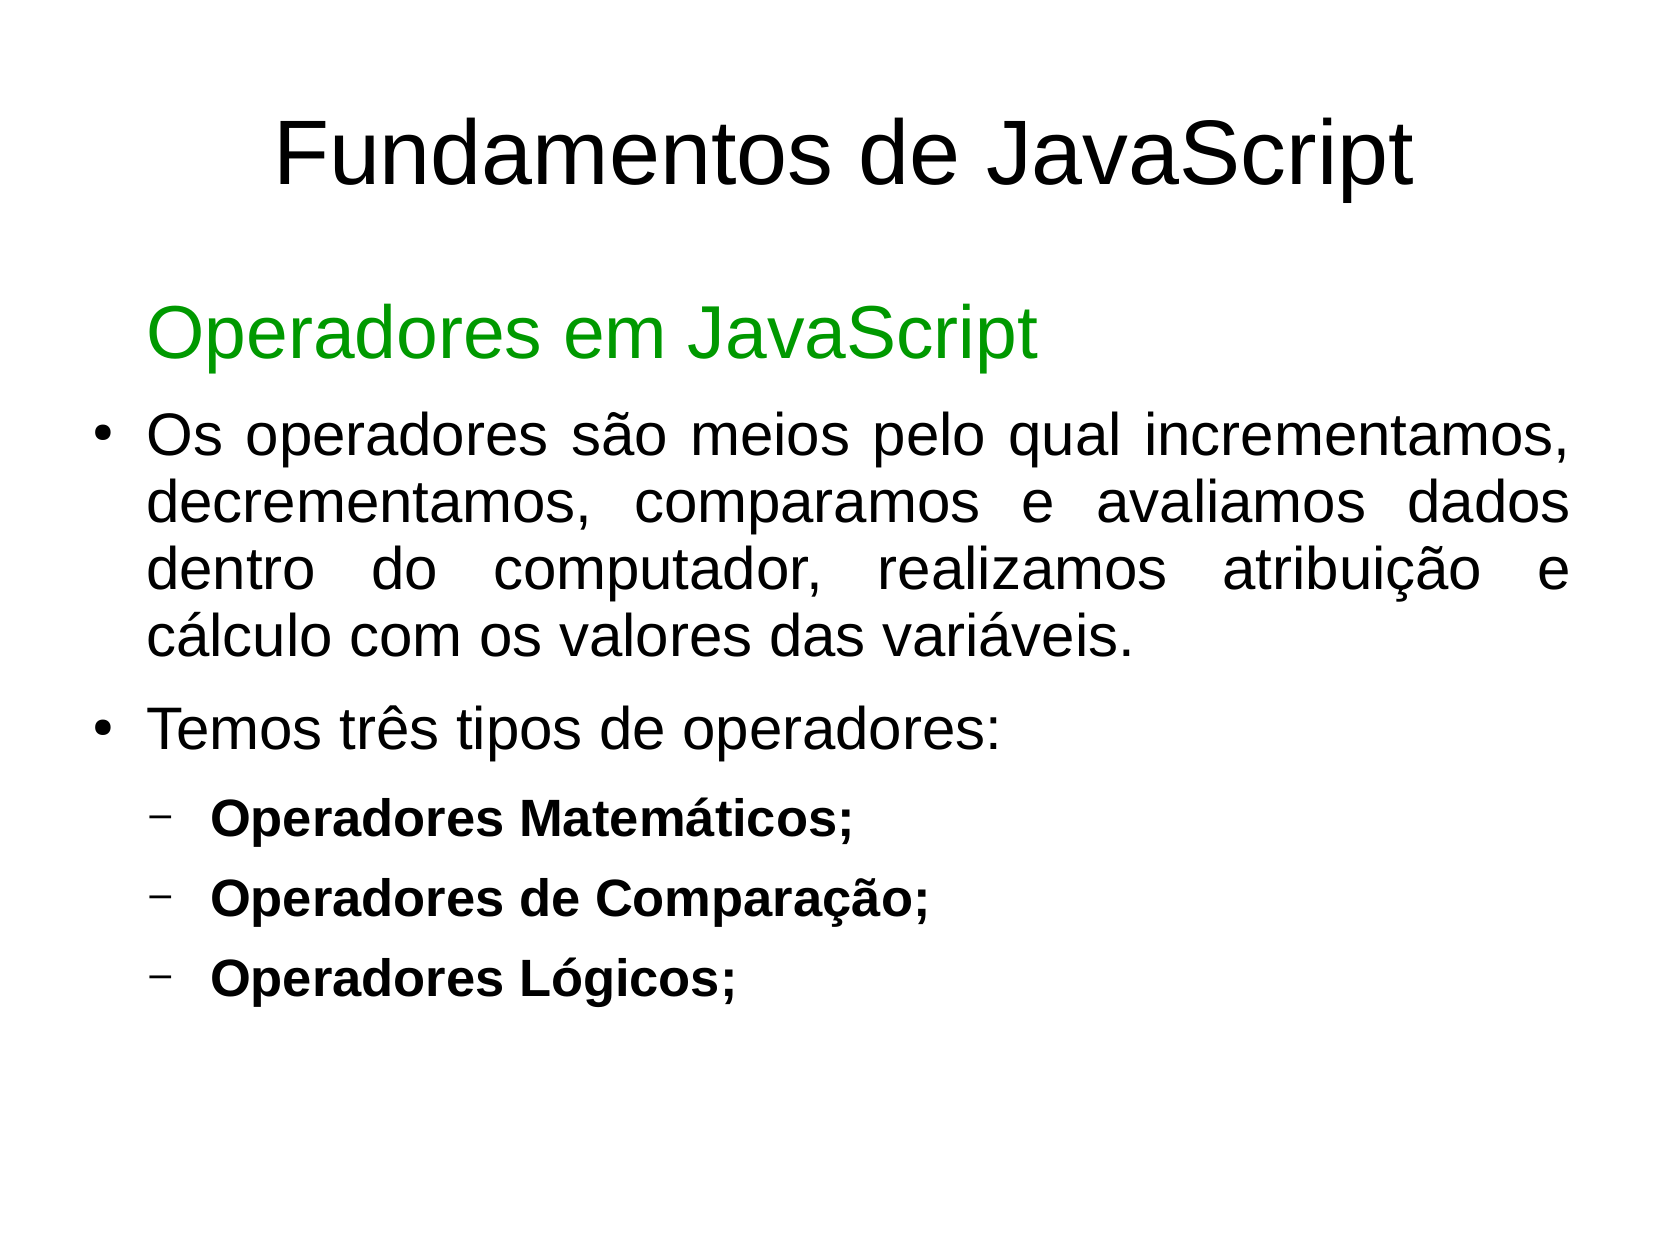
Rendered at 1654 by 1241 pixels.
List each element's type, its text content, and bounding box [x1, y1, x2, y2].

title Fundamentos de JavaScript [82, 49, 1571, 257]
list Operadores em JavaScript Os operadores são meios pelo qual incrementamos, decrementamos, comparamos e avaliamos dados dentro do computador, realizamos atribuição e cálculo com os valores das variáveis. Temos três tipos de operadores: Operadores Matemáticos; Operadores de Comparação; Operadores Lógicos; [82, 290, 1571, 1010]
